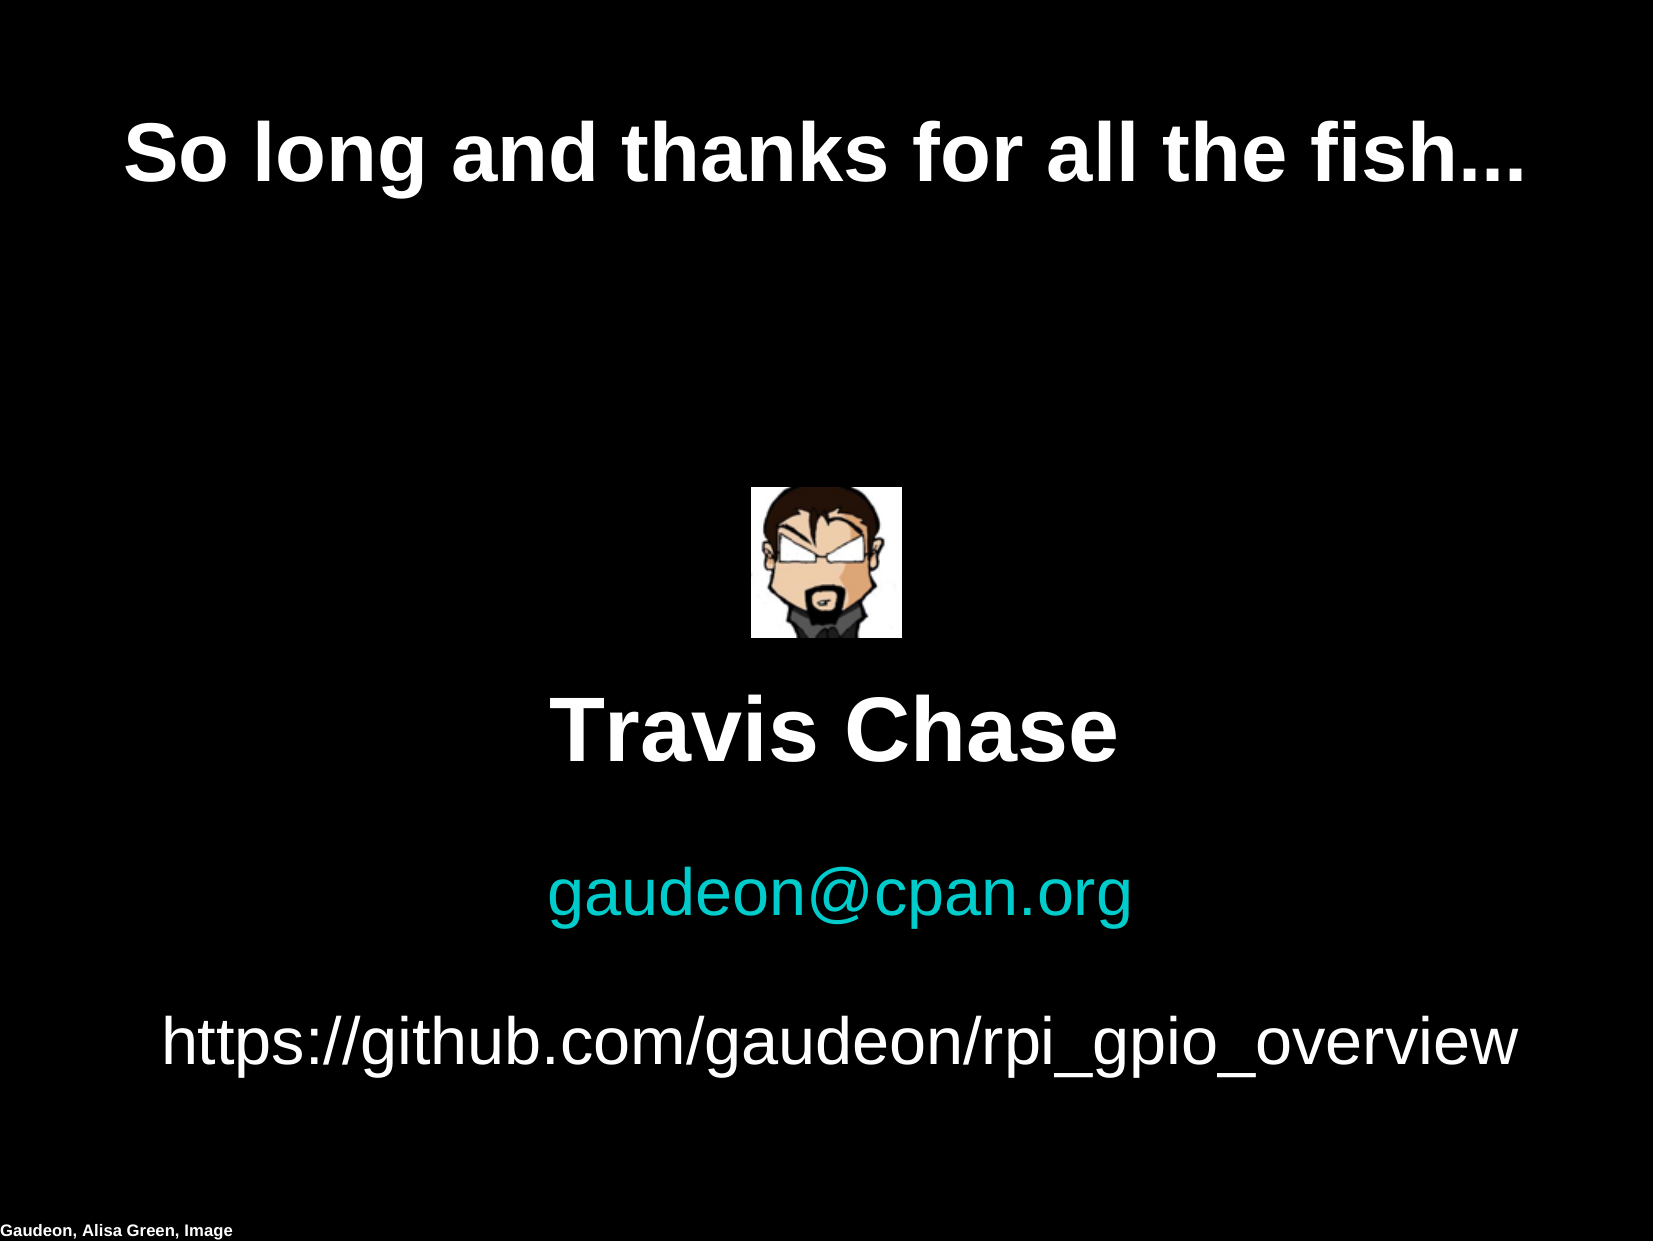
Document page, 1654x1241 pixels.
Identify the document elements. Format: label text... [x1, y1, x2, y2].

text_box Travis Chase [549, 678, 1132, 782]
text_box gaudeon@cpan.org https://github.com/gaudeon/rpi_gpio_overview [132, 847, 1549, 1087]
title So long and thanks for all the fish... [82, 49, 1571, 257]
picture [751, 487, 902, 638]
text_box Gaudeon, Alisa Green, Image [0, 1220, 231, 1240]
